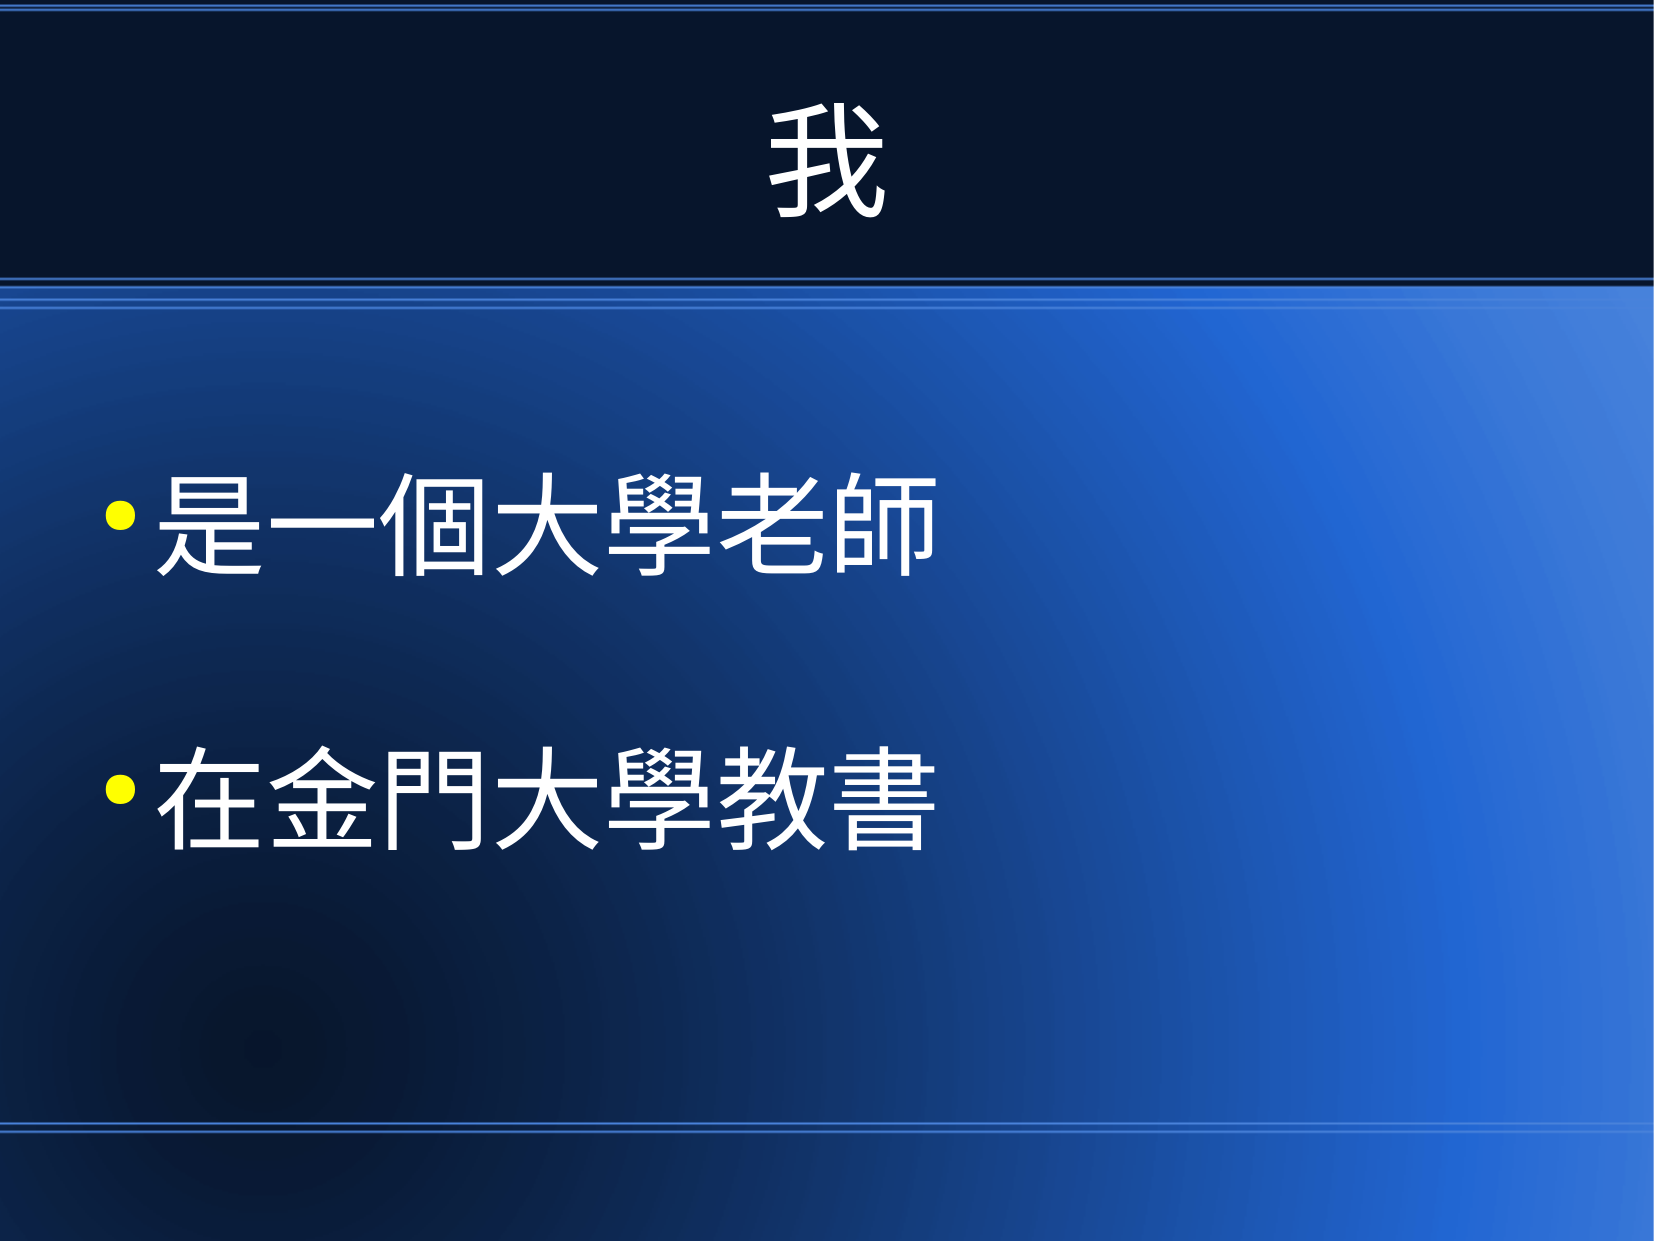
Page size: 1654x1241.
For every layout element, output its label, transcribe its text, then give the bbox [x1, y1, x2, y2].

title 我 [82, 49, 1571, 257]
picture [0, 0, 1654, 1241]
list 是一個大學老師 在金門大學教書 [82, 355, 1571, 1241]
